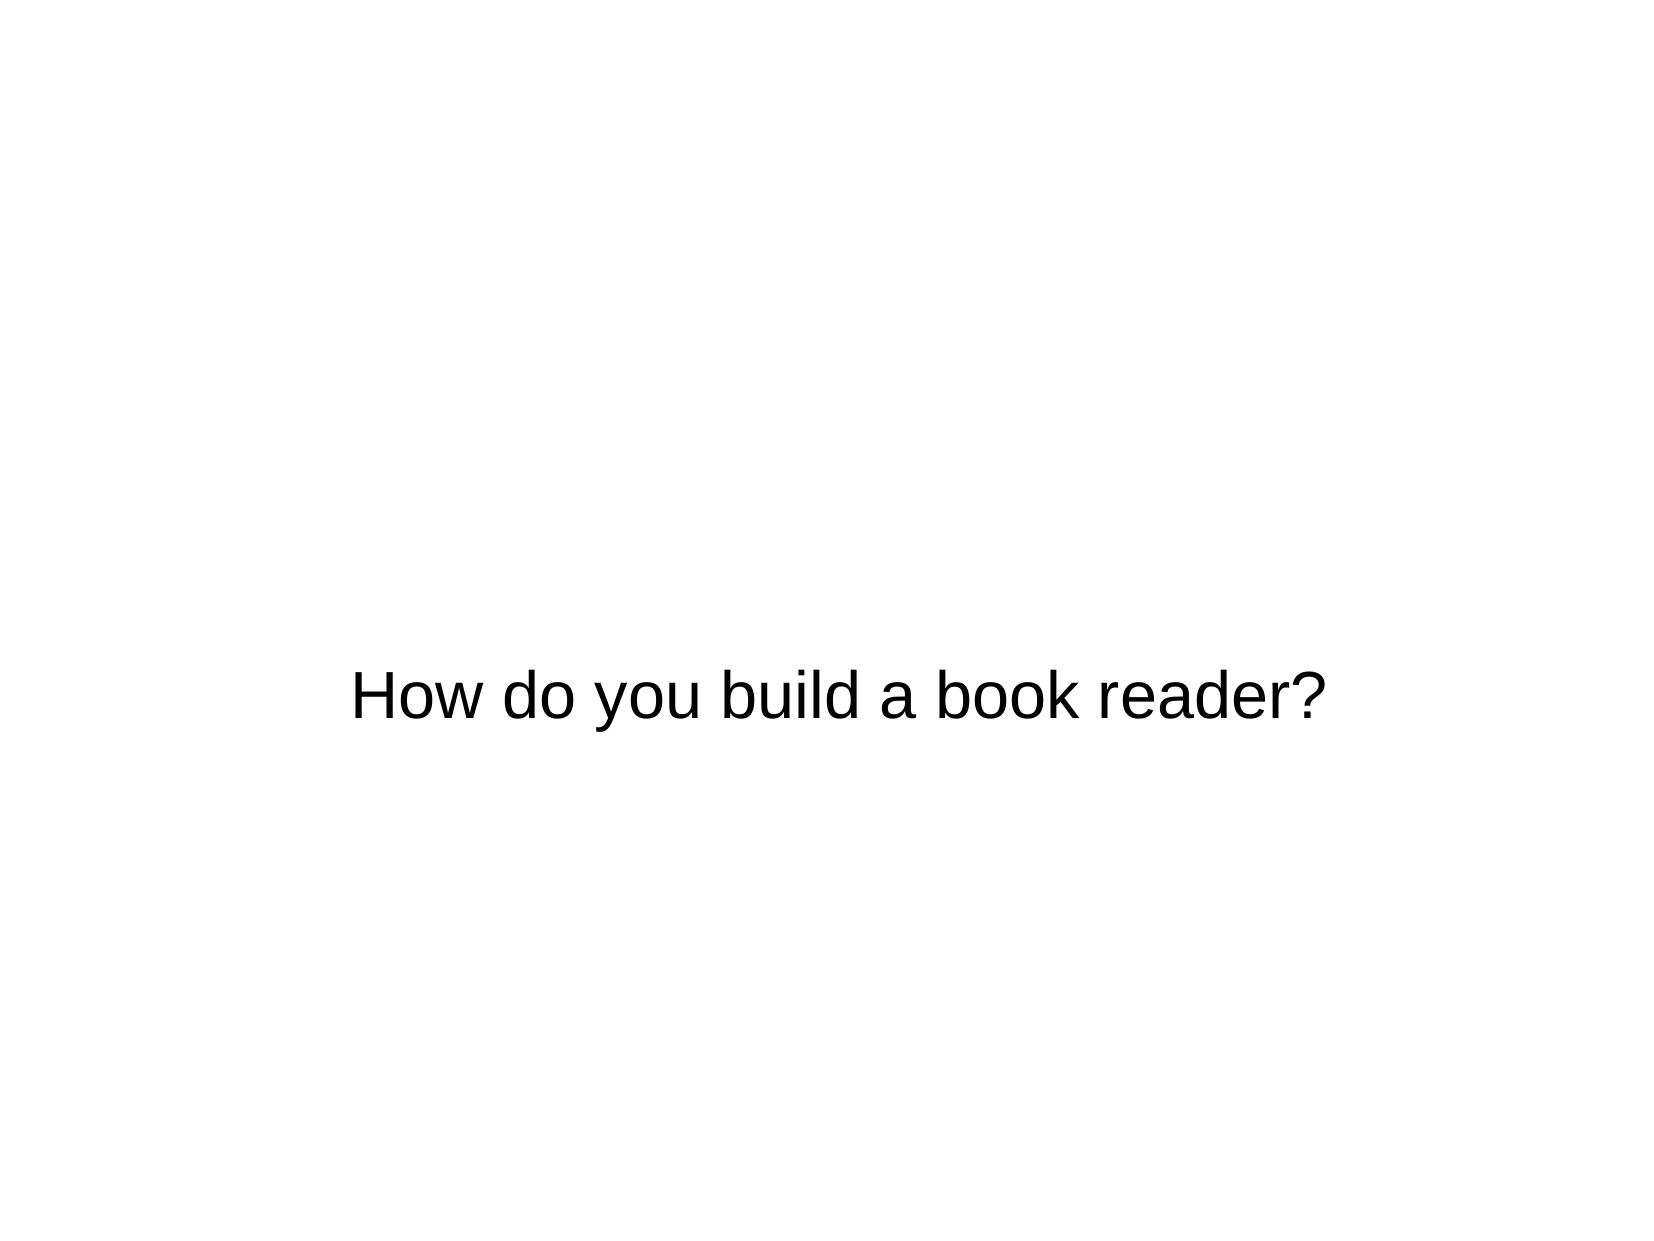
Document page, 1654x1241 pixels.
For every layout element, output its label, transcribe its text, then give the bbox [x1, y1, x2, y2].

subtitle How do you build a book reader? [25, 226, 1654, 1166]
